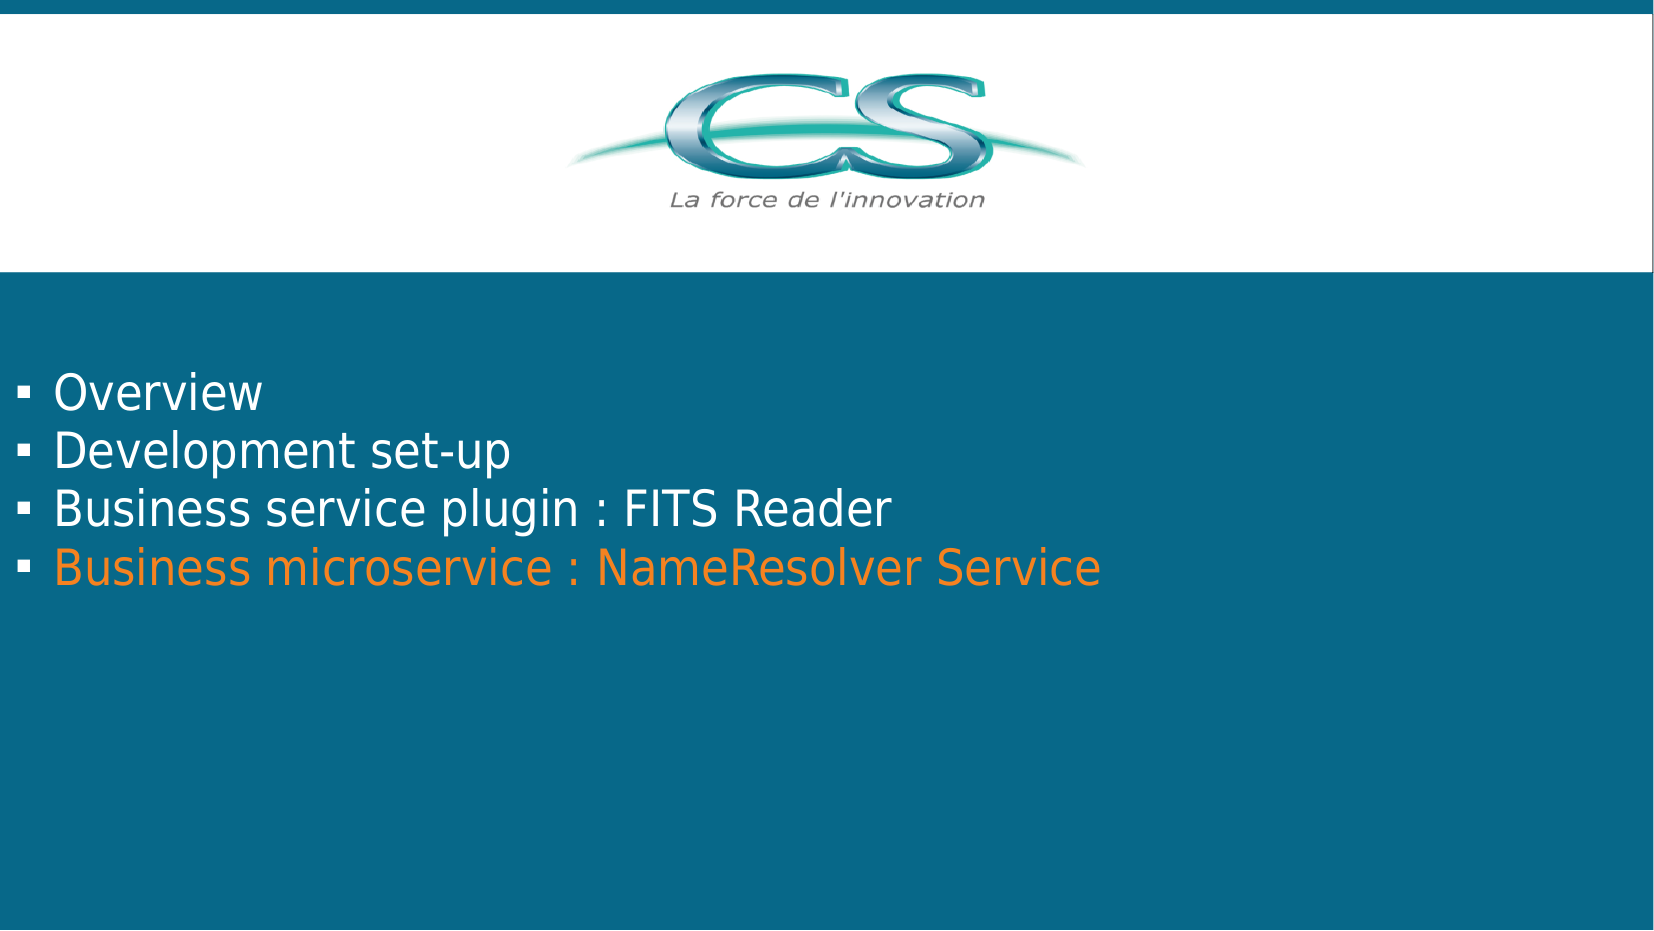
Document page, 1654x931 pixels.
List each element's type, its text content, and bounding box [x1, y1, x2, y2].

text_box Overview Development set-up Business service plugin : FITS Reader Business microservice : NameResolver Service [17, 305, 1630, 891]
picture [0, 15, 1654, 272]
